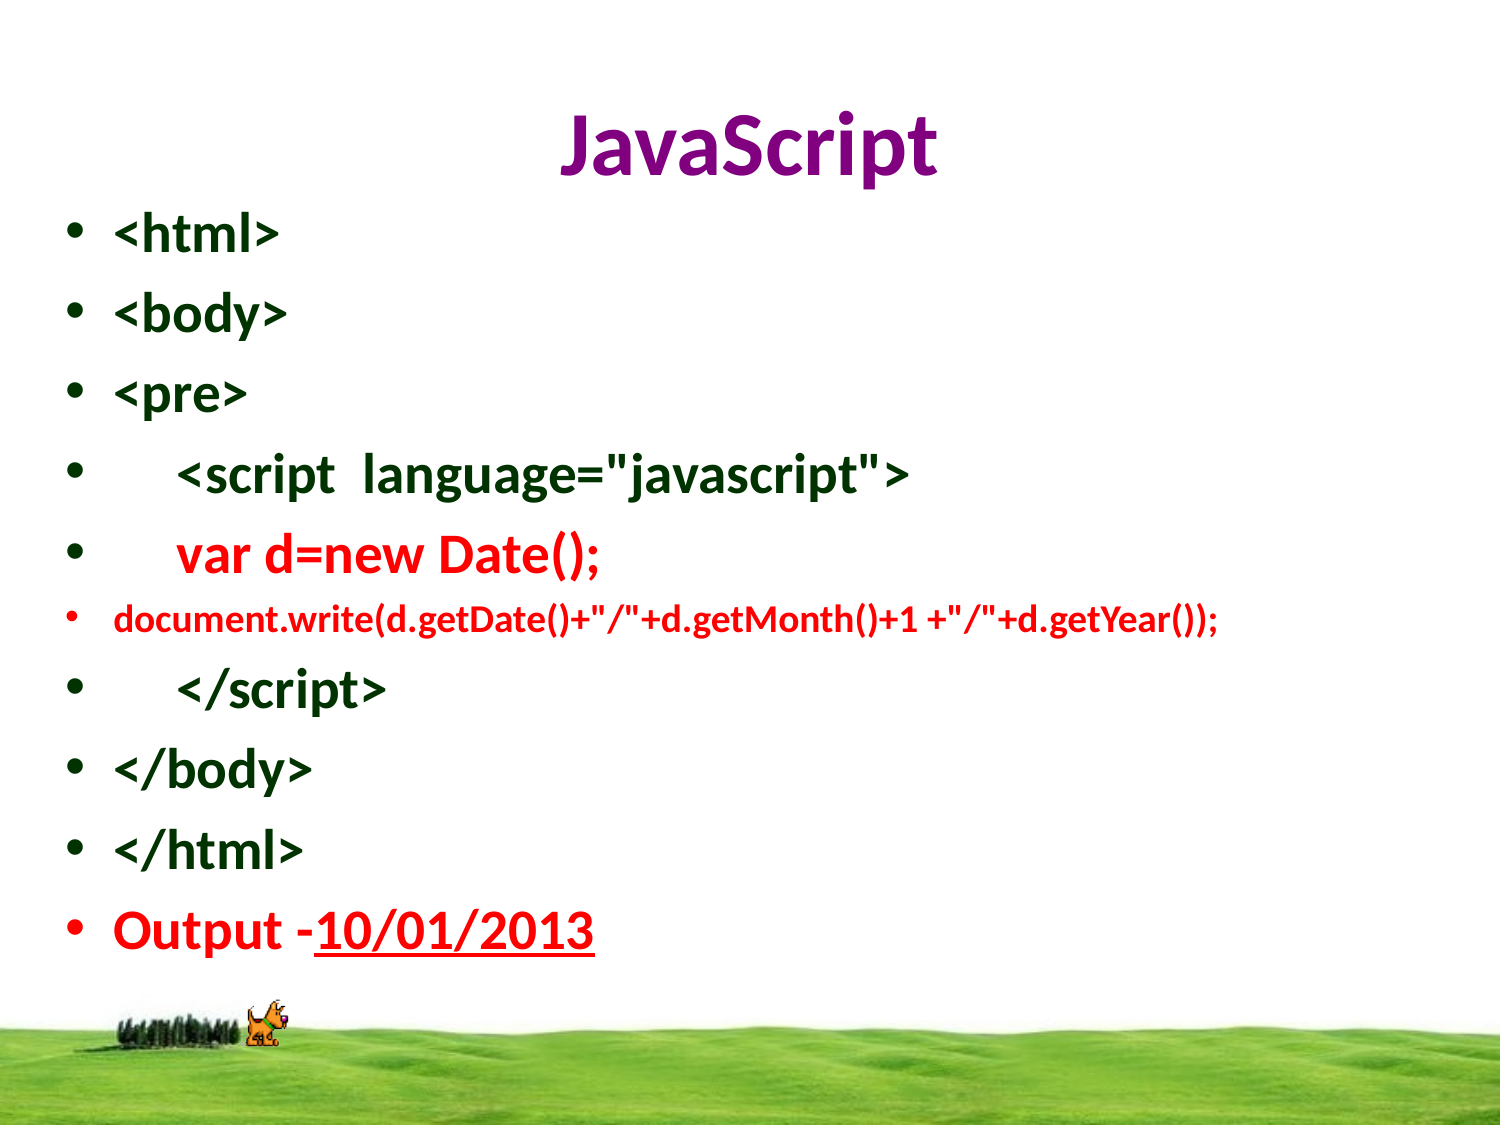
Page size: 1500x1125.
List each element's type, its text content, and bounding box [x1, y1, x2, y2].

list <html> <body> <pre> <script language="javascript"> var d=new Date(); document.write(d.getDate()+"/"+d.getMonth()+1 +"/"+d.getYear()); </script> </body> </html> Output -10/01/2013 [50, 187, 1463, 975]
title JavaScript [75, 45, 1425, 187]
picture [0, 995, 1500, 1125]
